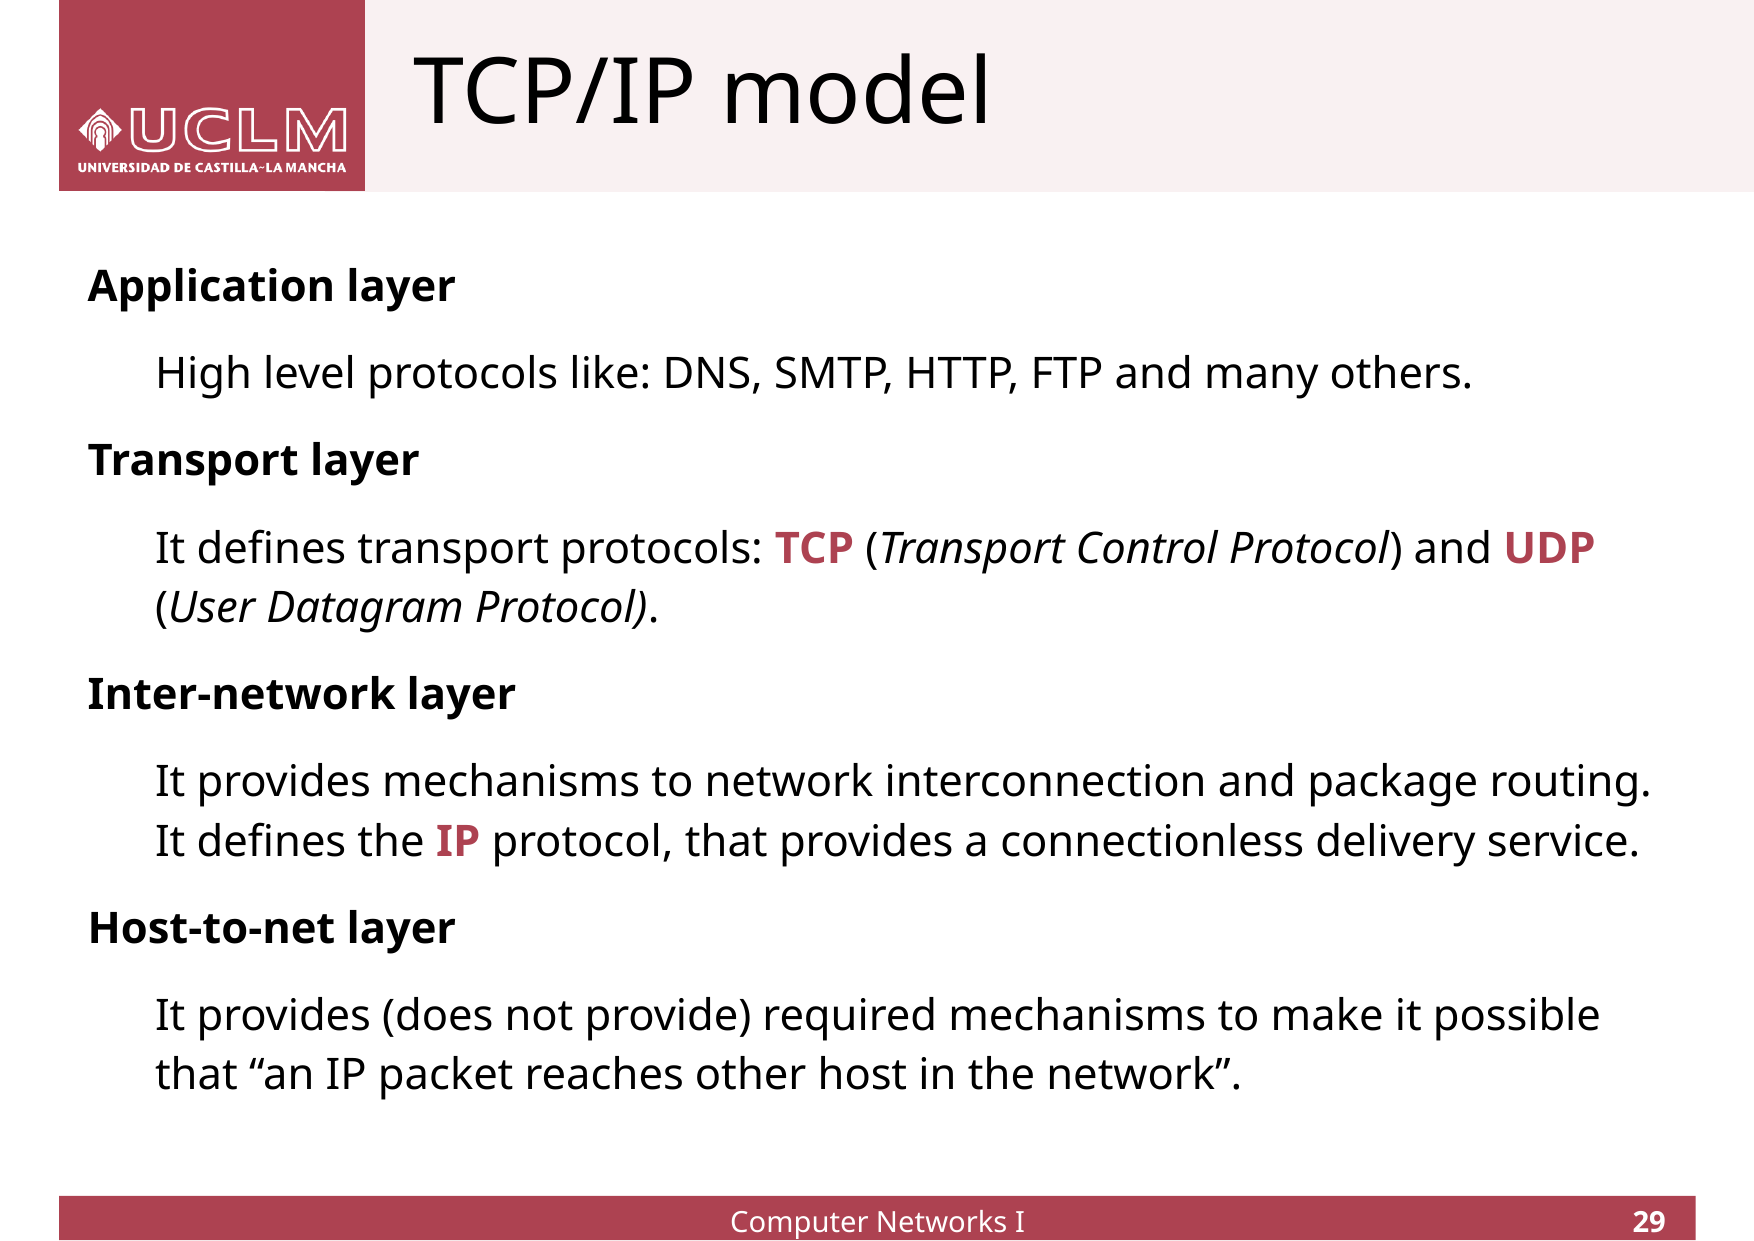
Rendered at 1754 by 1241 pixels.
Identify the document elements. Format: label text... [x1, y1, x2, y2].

title TCP/IP model [413, 0, 1667, 198]
picture [59, 0, 365, 191]
list Application layer High level protocols like: DNS, SMTP, HTTP, FTP and many others. Transport layer It defines transport protocols: TCP (Transport Control Protocol) and UDP (User Datagram Protocol). Inter-network layer It provides mechanisms to network interconnection and package routing. It defines the IP protocol, that provides a connectionless delivery service. Host-to-net layer It provides (does not provide) required mechanisms to make it possible that “an IP packet reaches other host in the network”. [87, 254, 1661, 1159]
